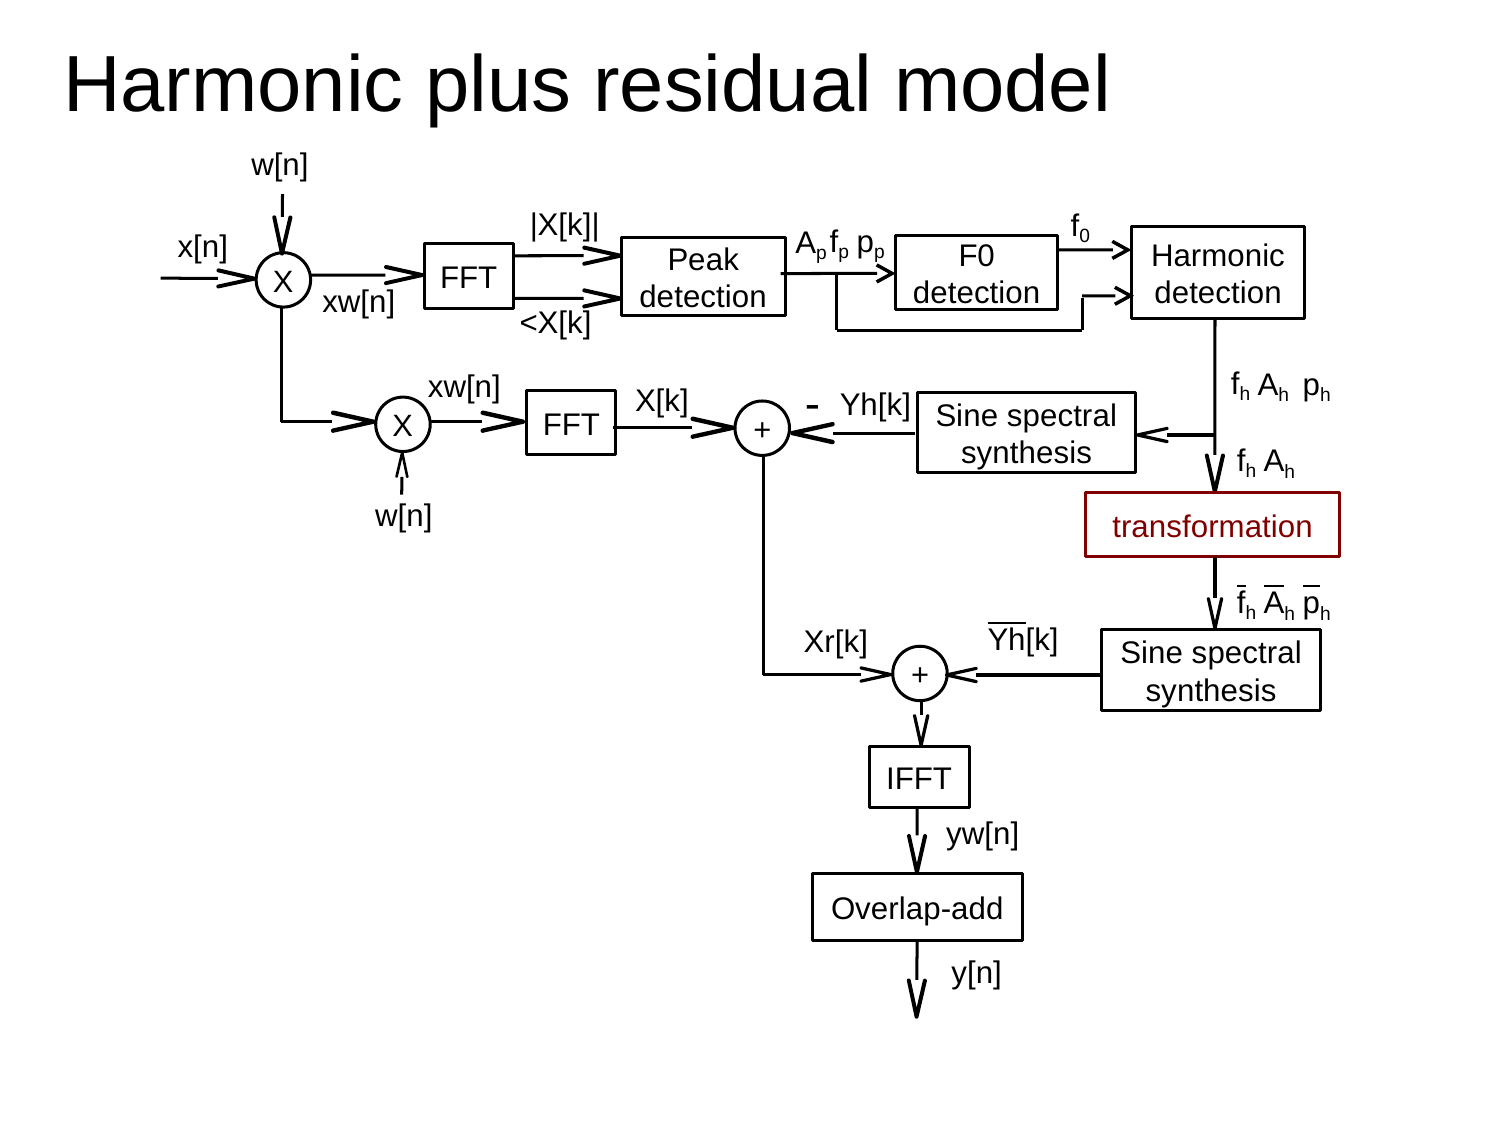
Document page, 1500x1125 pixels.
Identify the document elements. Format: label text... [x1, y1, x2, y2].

text_box x[n] [162, 222, 245, 274]
text_box fh [1222, 433, 1271, 489]
text_box Ap [780, 215, 814, 271]
text_box w[n] [236, 151, 326, 192]
text_box transformation [1085, 492, 1340, 557]
text_box - [790, 371, 865, 431]
text_box xw[n] [413, 362, 531, 419]
text_box F0 detection [895, 235, 1058, 310]
text_box Yh[k] [825, 380, 930, 432]
text_box Ah [1248, 433, 1310, 490]
text_box X [256, 252, 310, 308]
text_box Sine spectral synthesis [917, 392, 1136, 473]
title Harmonic plus residual model [63, 16, 1500, 151]
text_box - [790, 429, 865, 453]
text_box xw[n] [307, 277, 414, 329]
text_box Sine spectral synthesis [1101, 629, 1321, 711]
text_box fh [1216, 356, 1265, 413]
text_box yw[n] [931, 809, 1038, 861]
text_box FFT [526, 390, 616, 455]
text_box ph [1287, 357, 1346, 413]
text_box Xr[k] [788, 617, 906, 675]
text_box fp [814, 214, 864, 271]
text_box X[k] [620, 376, 738, 434]
text_box FFT [424, 243, 514, 309]
text_box <X[k] [504, 298, 611, 351]
text_box IFFT [869, 746, 970, 808]
text_box y[n] [936, 948, 1019, 1000]
text_box f0 [1055, 198, 1105, 254]
text_box Ah [1248, 575, 1287, 632]
text_box fh [1222, 575, 1271, 631]
text_box + [892, 646, 948, 701]
text_box pp [841, 213, 900, 270]
text_box + [735, 400, 790, 456]
text_box w[n] [360, 491, 459, 549]
text_box ph [1287, 575, 1346, 632]
text_box X [375, 397, 431, 452]
text_box |X[k]| [515, 200, 619, 252]
text_box Overlap-add [812, 873, 1023, 941]
text_box Ah [1265, 357, 1287, 413]
text_box Harmonic detection [1131, 226, 1305, 319]
text_box Yh[k] [972, 615, 1078, 665]
text_box Peak detection [621, 237, 786, 316]
